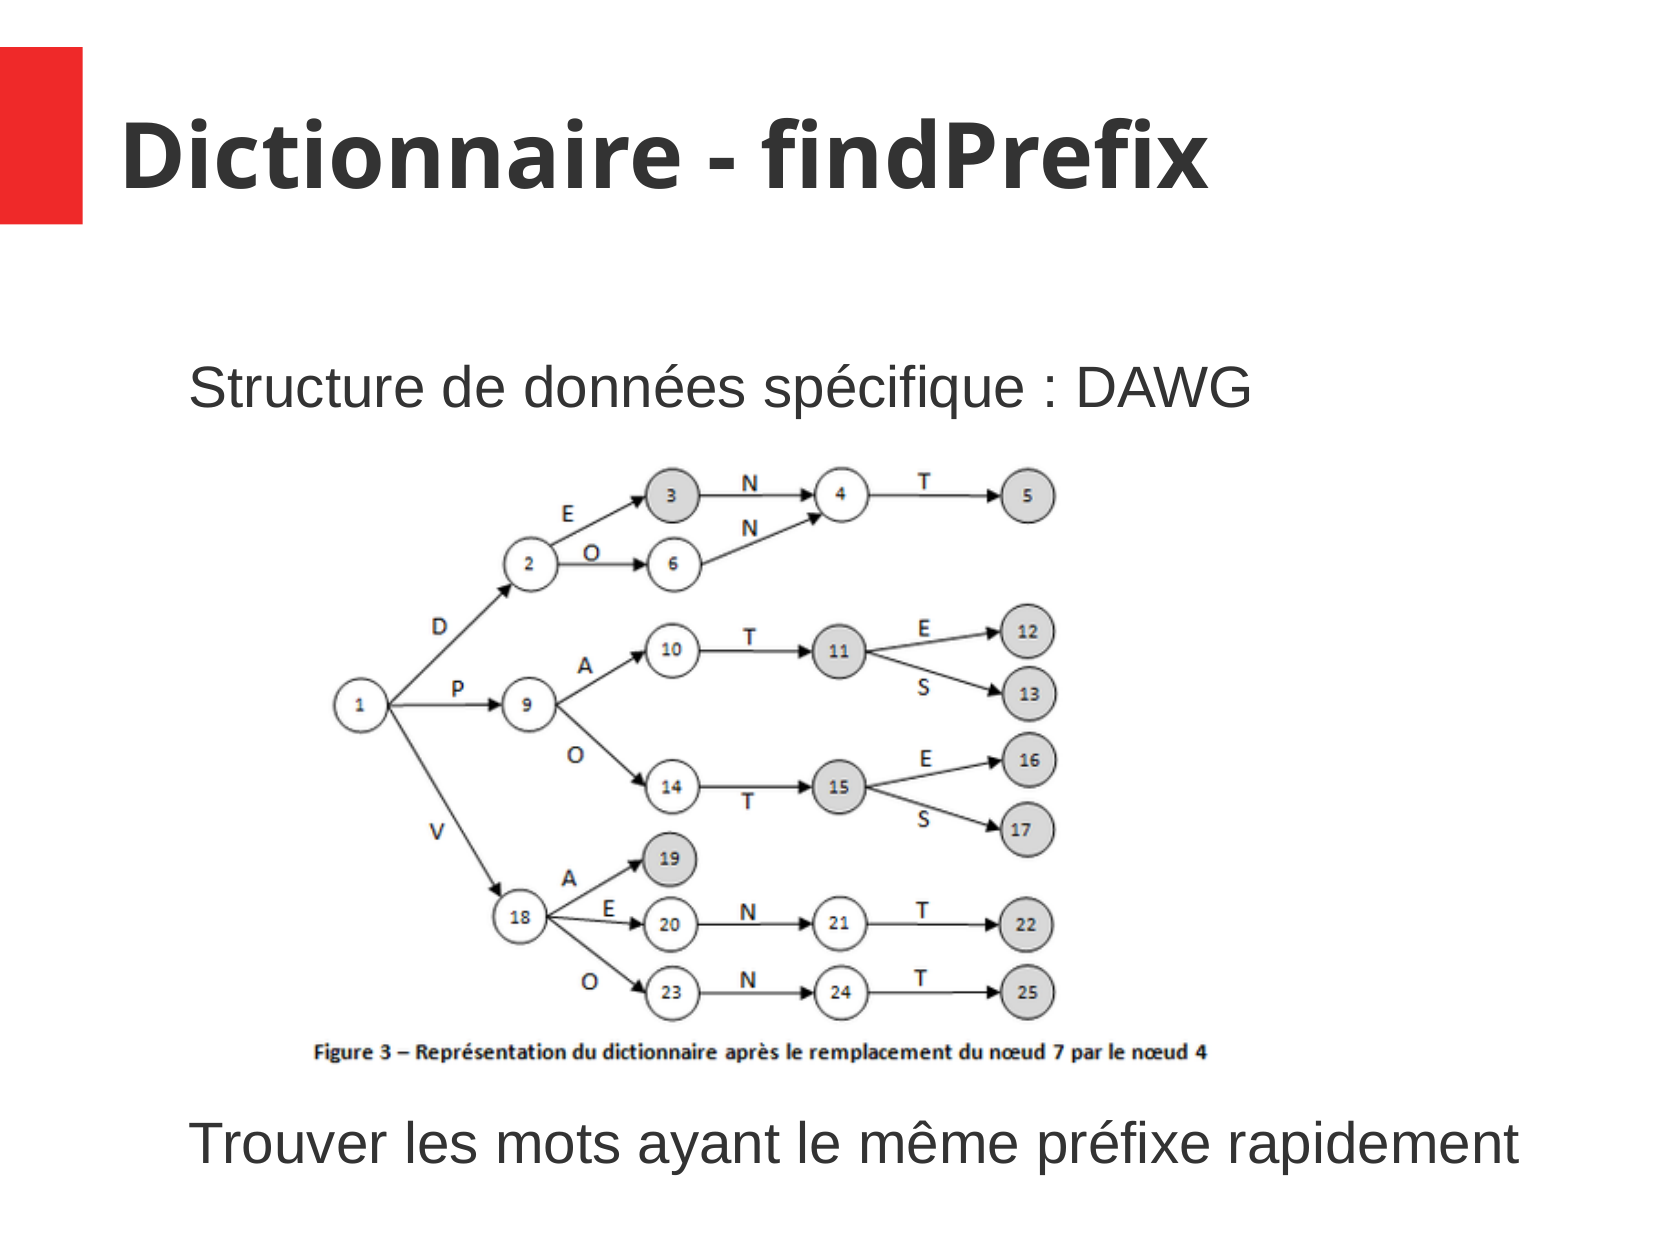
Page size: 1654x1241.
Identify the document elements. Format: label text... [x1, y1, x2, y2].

list Structure de données spécifique : DAWG Trouver les mots ayant le même préfixe rapidement [118, 354, 1536, 1074]
title Dictionnaire - findPrefix [118, 49, 1571, 257]
picture [307, 438, 1219, 1074]
